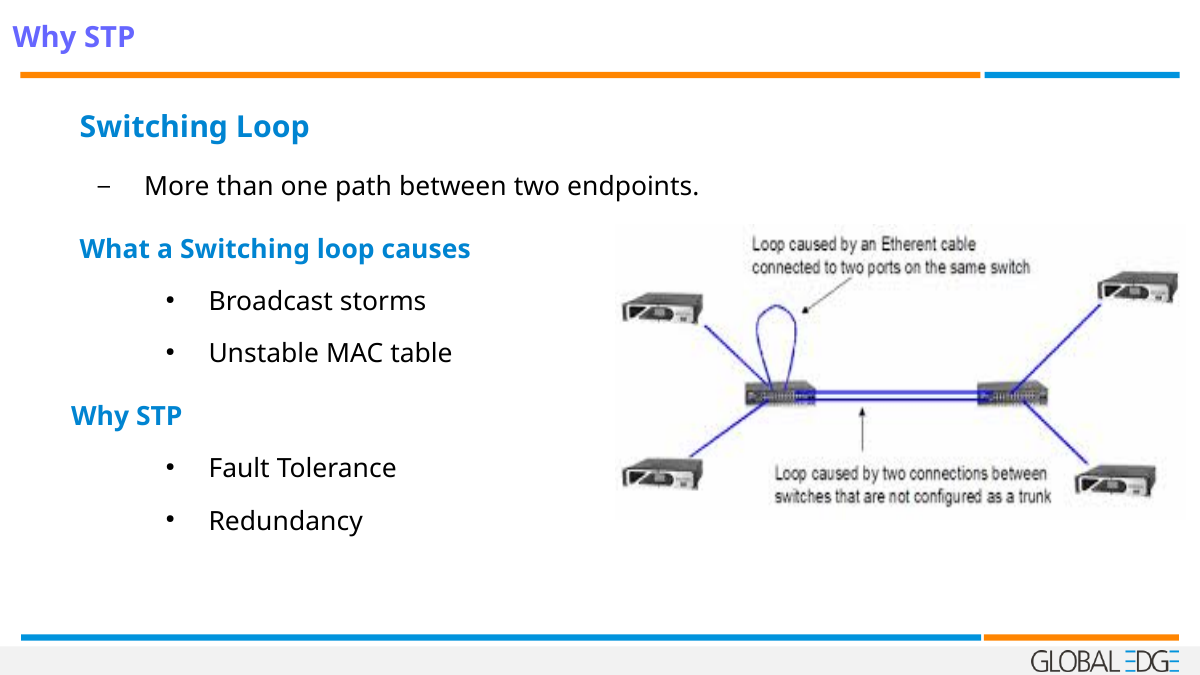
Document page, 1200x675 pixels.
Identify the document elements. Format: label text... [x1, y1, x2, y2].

list Switching Loop More than one path between two endpoints. What a Switching loop causes Broadcast storms Unstable MAC table Why STP Fault Tolerance Redundancy [15, 104, 1096, 542]
title Why STP [12, 9, 1088, 63]
picture [1031, 650, 1179, 672]
picture [615, 224, 1186, 520]
